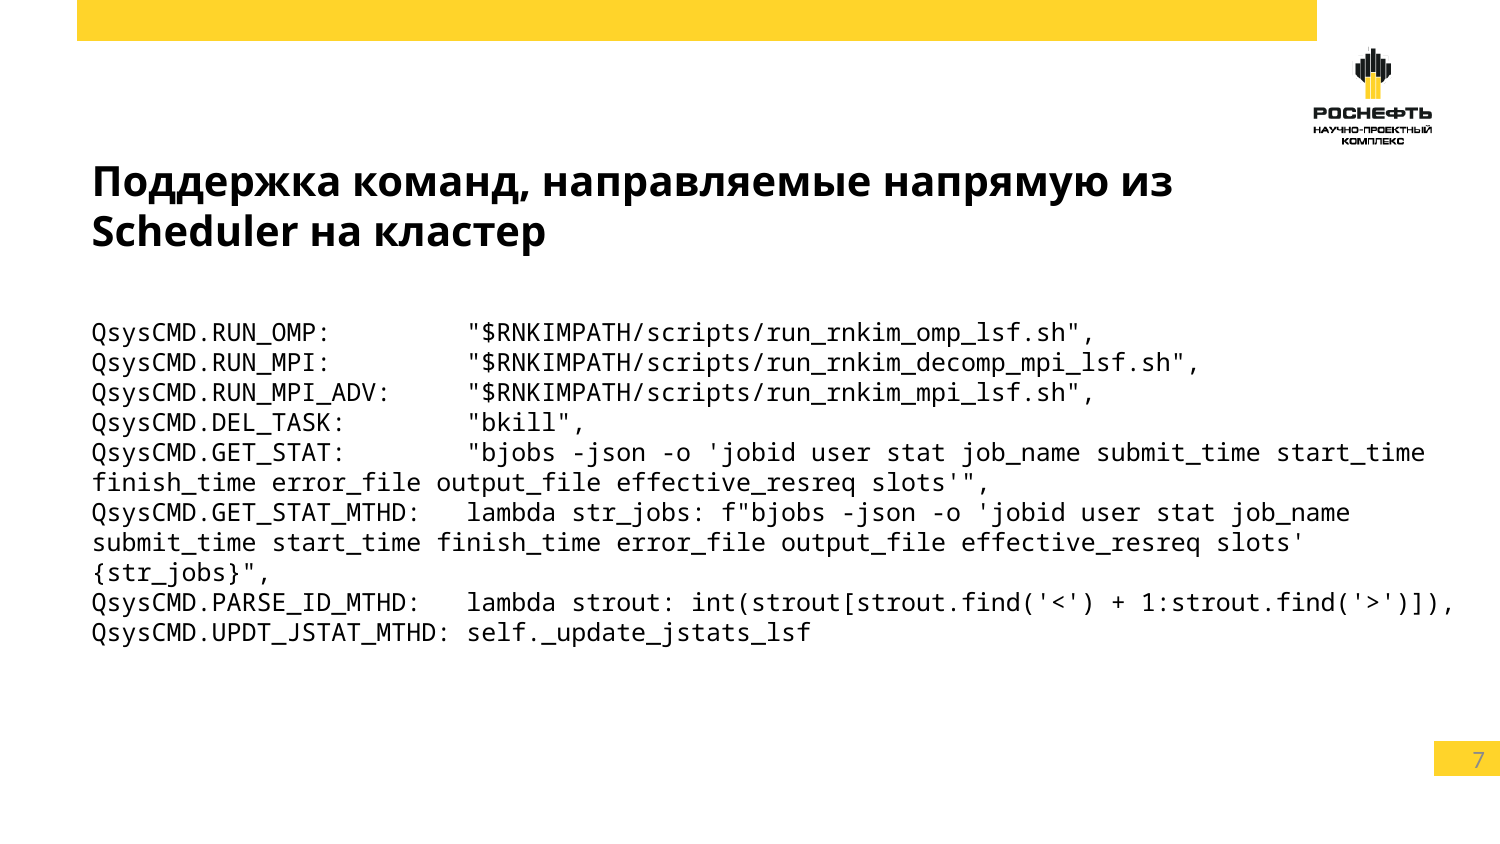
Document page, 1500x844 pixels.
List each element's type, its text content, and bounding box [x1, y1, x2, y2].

text_box QsysCMD.RUN_OMP: "$RNKIMPATH/scripts/run_rnkim_omp_lsf.sh", QsysCMD.RUN_MPI: "$RNKIMPATH/scripts/run_rnkim_decomp_mpi_lsf.sh", QsysCMD.RUN_MPI_ADV: "$RNKIMPATH/scripts/run_rnkim_mpi_lsf.sh", QsysCMD.DEL_TASK: "bkill", QsysCMD.GET_STAT: "bjobs -json -o 'jobid user stat job_name submit_time start_time finish_time error_file output_file effective_resreq slots'", QsysCMD.GET_STAT_MTHD: lambda str_jobs: f"bjobs -json -o 'jobid user stat job_name submit_time start_time finish_time error_file output_file effective_resreq slots' {str_jobs}", QsysCMD.PARSE_ID_MTHD: lambda strout: int(strout[strout.find('<') + 1:strout.find('>')]), QsysCMD.UPDT_JSTAT_MTHD: self._update_jstats_lsf [76, 309, 1484, 719]
picture [1269, 0, 1500, 236]
text_box Поддержка команд, направляемые напрямую из Scheduler на кластер [76, 147, 1292, 263]
